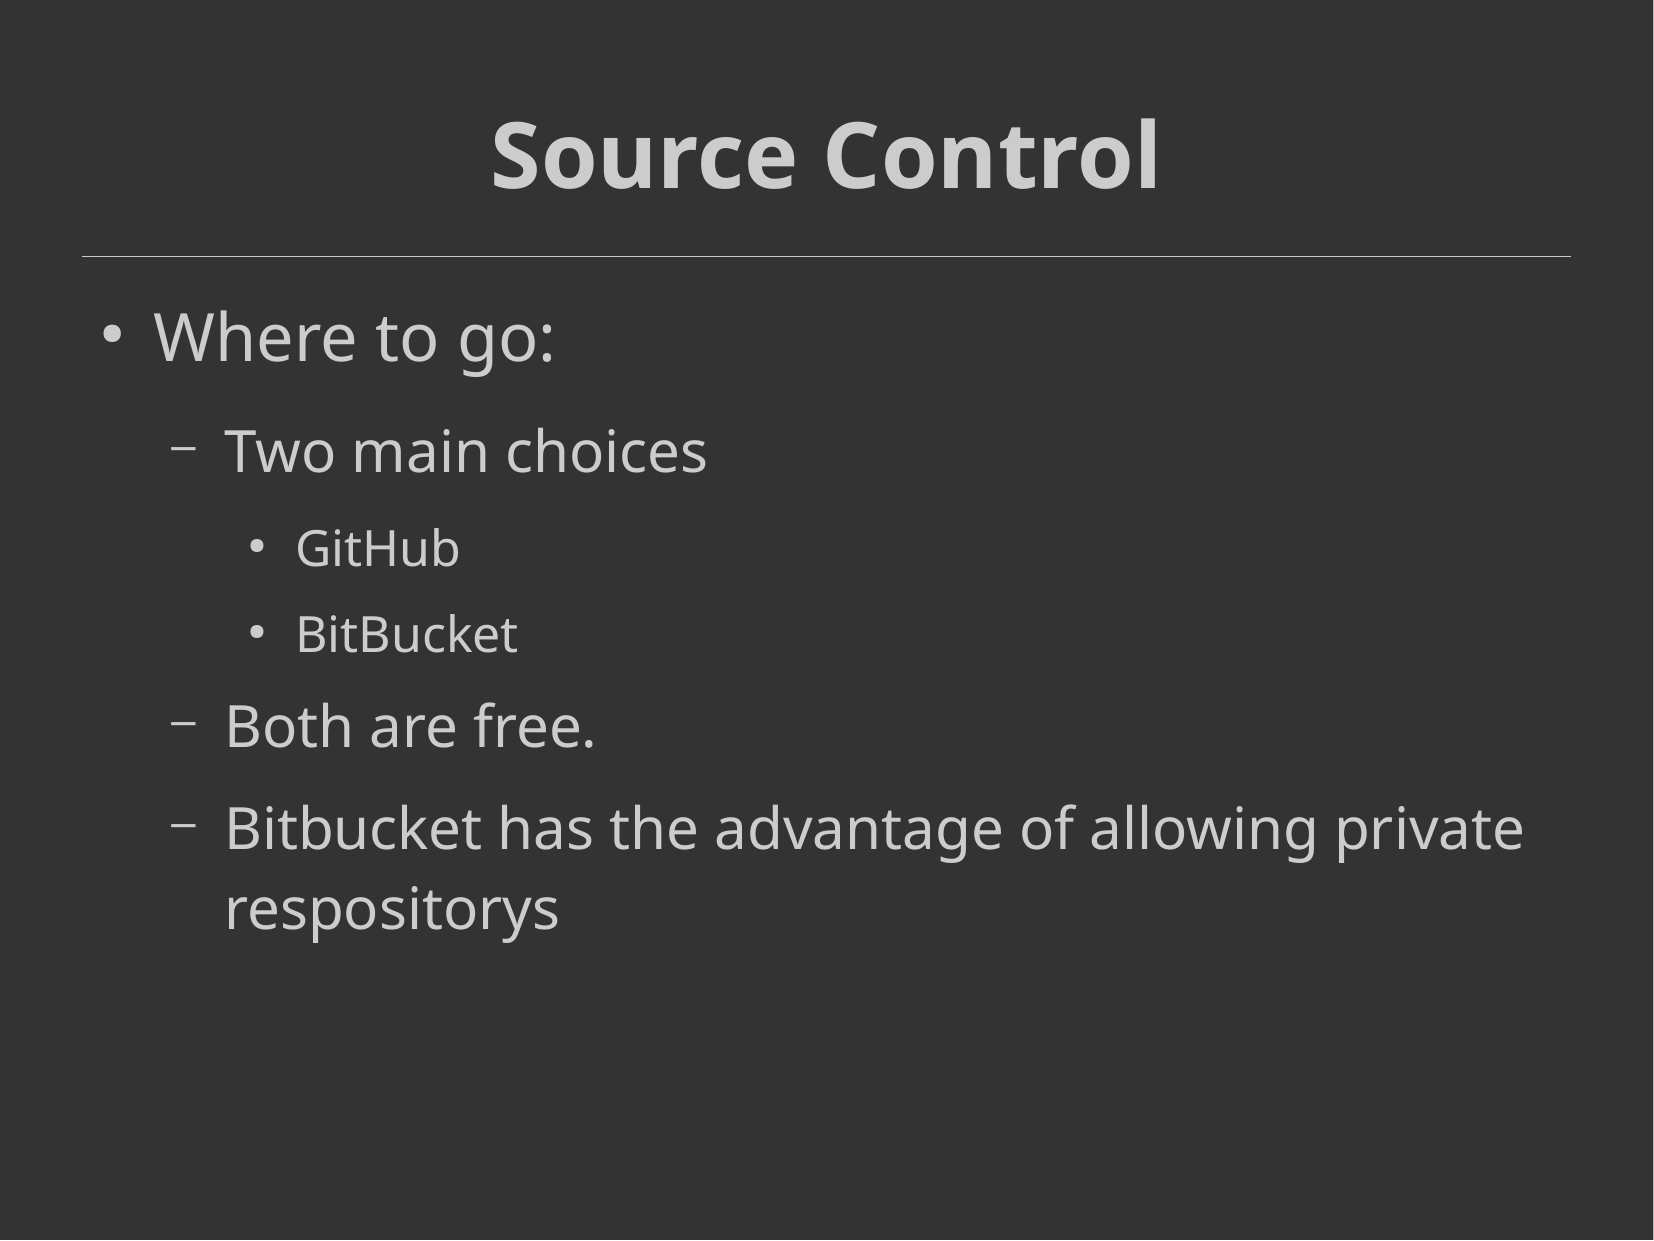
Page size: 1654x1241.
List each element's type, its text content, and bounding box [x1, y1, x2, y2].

list Where to go: Two main choices GitHub BitBucket Both are free. Bitbucket has the advantage of allowing private respositorys [82, 290, 1571, 1010]
title Source Control [82, 49, 1571, 257]
